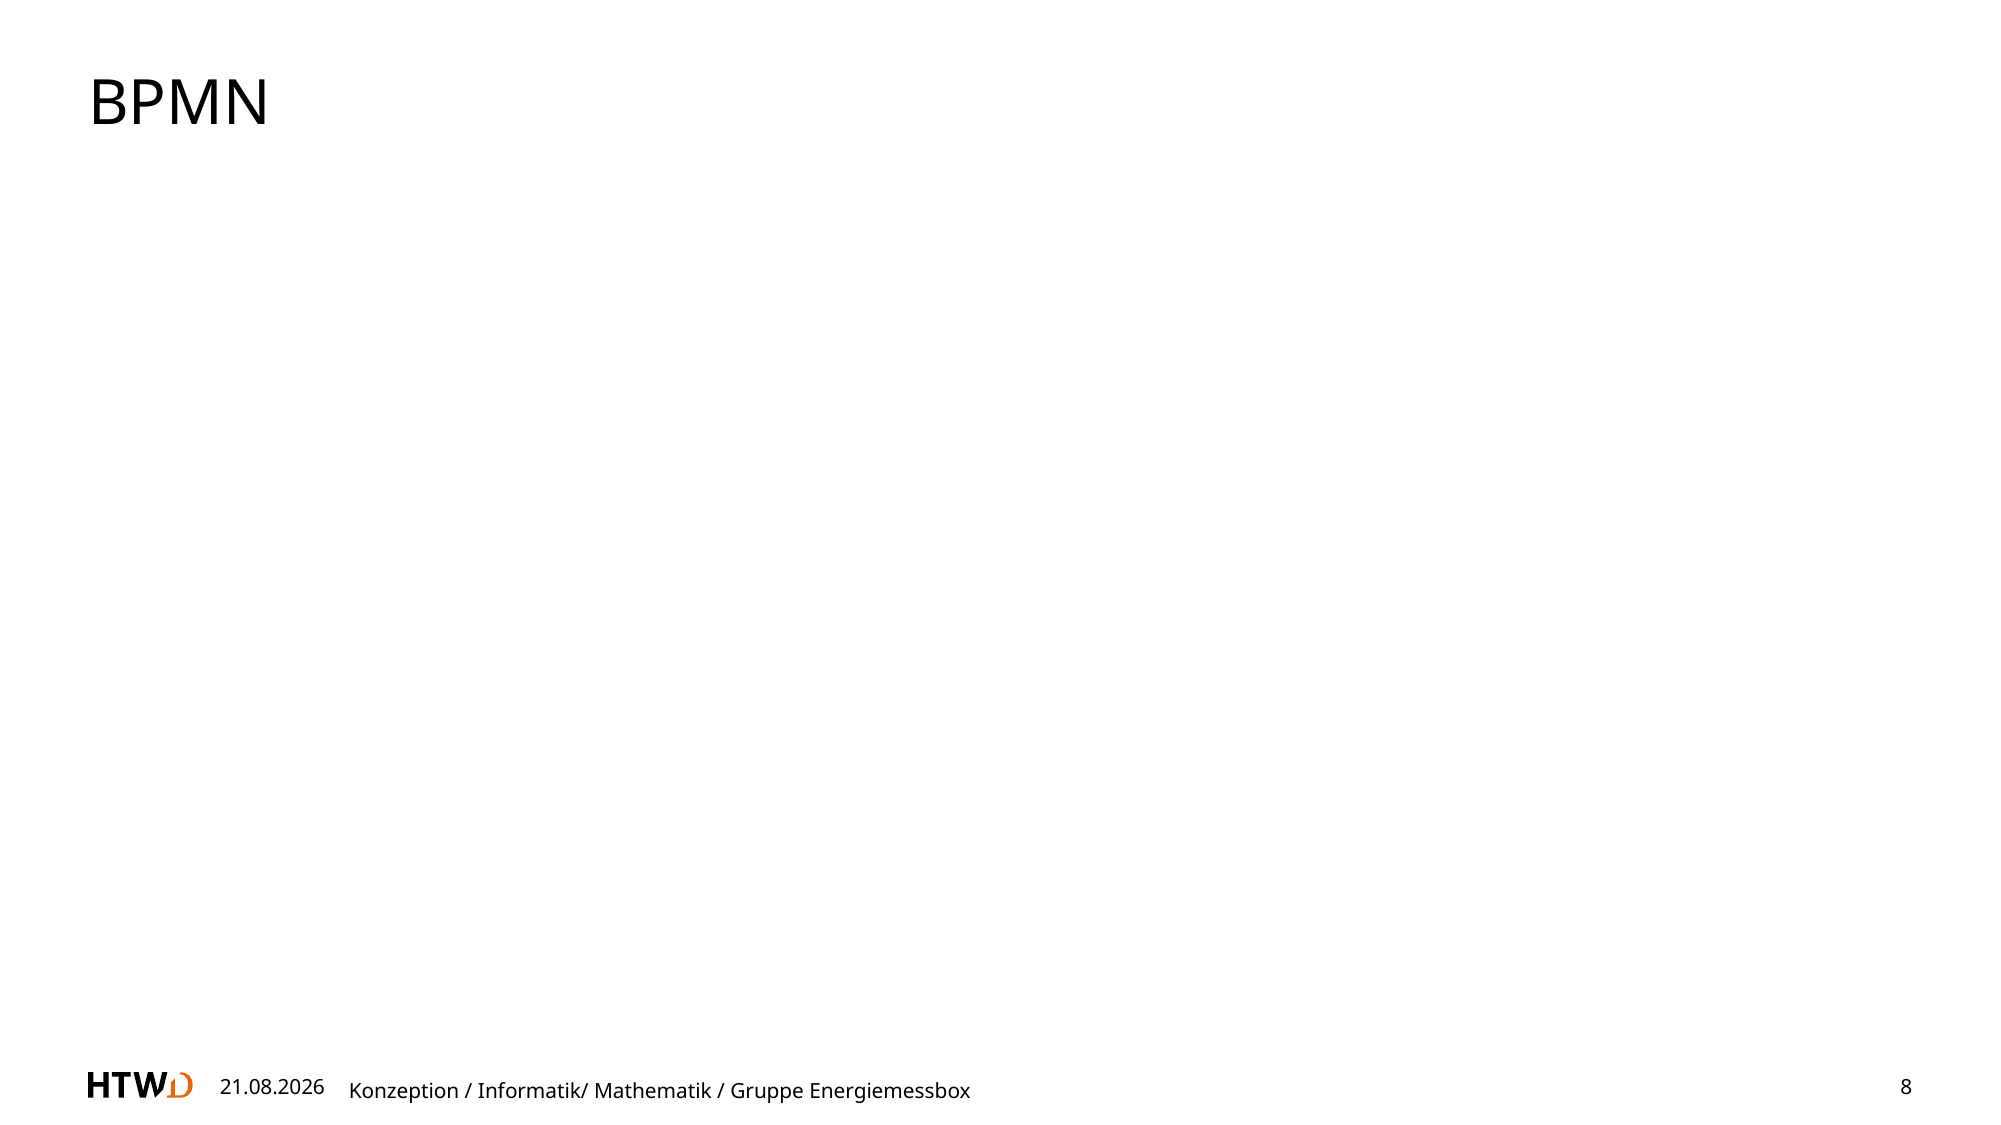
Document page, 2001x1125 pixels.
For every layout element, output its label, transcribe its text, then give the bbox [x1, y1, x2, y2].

text_box Konzeption / Informatik/ Mathematik / Gruppe Energiemessbox [348, 1073, 1767, 1104]
title BPMN [88, 61, 1912, 210]
